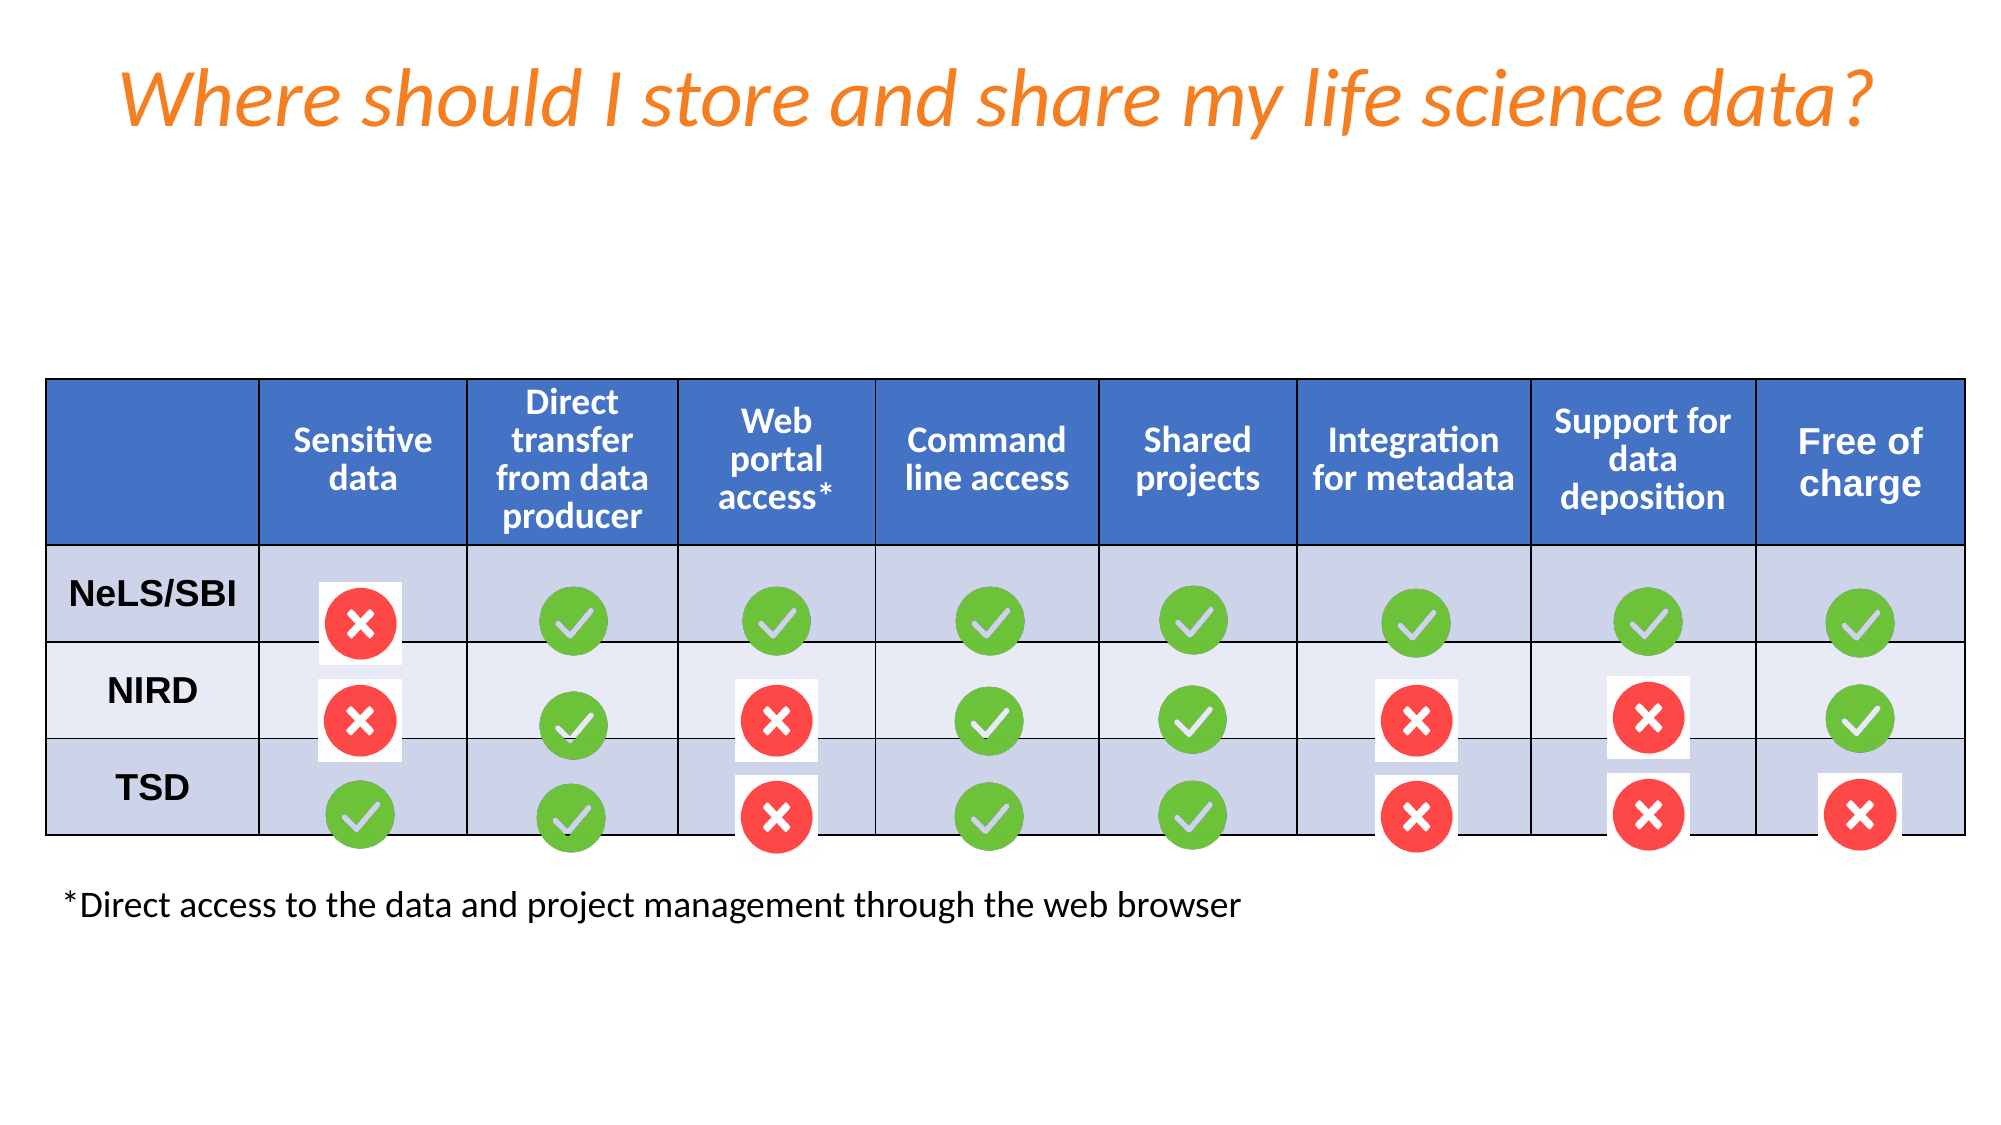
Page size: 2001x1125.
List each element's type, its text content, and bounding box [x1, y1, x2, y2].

table_header Support for data deposition [1532, 380, 1755, 544]
table_cell [876, 643, 940, 738]
picture [319, 582, 402, 665]
table_cell [1100, 739, 1143, 834]
table_header Integration for metadata [1298, 380, 1530, 544]
picture [524, 571, 623, 671]
table_cell [1910, 643, 1964, 738]
picture [939, 571, 1040, 867]
table_cell [876, 546, 1098, 641]
table_header Direct transfer from data producer [468, 380, 677, 544]
picture [735, 679, 818, 762]
table_header Free of charge [1757, 380, 1964, 544]
table_cell [468, 643, 677, 738]
picture [1375, 775, 1458, 858]
table_cell [1242, 739, 1296, 834]
table_cell [1242, 643, 1296, 738]
table_cell [1532, 546, 1755, 641]
table_header Sensitive data [260, 380, 466, 544]
table_cell [260, 739, 466, 834]
picture [735, 775, 818, 859]
table_cell [1298, 643, 1530, 738]
picture [1143, 570, 1243, 865]
table_cell [1039, 739, 1098, 834]
table_cell [1757, 739, 1964, 834]
table_header Shared projects [1100, 380, 1296, 544]
picture [1375, 679, 1458, 762]
text_box *Direct access to the data and project management through the web browser [46, 872, 1364, 933]
table_cell [876, 739, 939, 834]
table_cell [1532, 643, 1755, 738]
picture [310, 765, 410, 865]
table_cell [621, 739, 677, 834]
table_cell [1298, 546, 1530, 641]
picture [1598, 572, 1698, 672]
table_cell [1757, 546, 1964, 641]
table_cell [468, 546, 677, 641]
picture [1607, 773, 1690, 856]
table_cell [679, 546, 875, 641]
table_cell [1532, 739, 1755, 834]
table_cell [679, 643, 875, 738]
table_cell [679, 739, 875, 834]
table_header Command line access [876, 380, 1098, 544]
table_cell [1100, 643, 1144, 738]
table_cell NeLS/SBI [47, 546, 258, 641]
picture [318, 679, 402, 762]
picture [727, 571, 826, 671]
picture [521, 676, 623, 868]
picture [1607, 676, 1690, 759]
table_cell [1100, 546, 1296, 641]
table_cell [1298, 739, 1530, 834]
title Where should I store and share my life science data? [117, 54, 1902, 161]
picture [1810, 573, 1910, 768]
table_cell NIRD [47, 643, 258, 738]
table_cell [1757, 643, 1810, 738]
table_cell [260, 643, 466, 738]
picture [1818, 773, 1902, 856]
table_cell TSD [47, 739, 258, 834]
picture [1366, 573, 1466, 673]
table_cell [468, 739, 524, 834]
table_header Web portal access* [679, 380, 875, 544]
table_cell [1039, 643, 1098, 738]
table_header [47, 380, 258, 544]
table_cell [260, 546, 466, 641]
